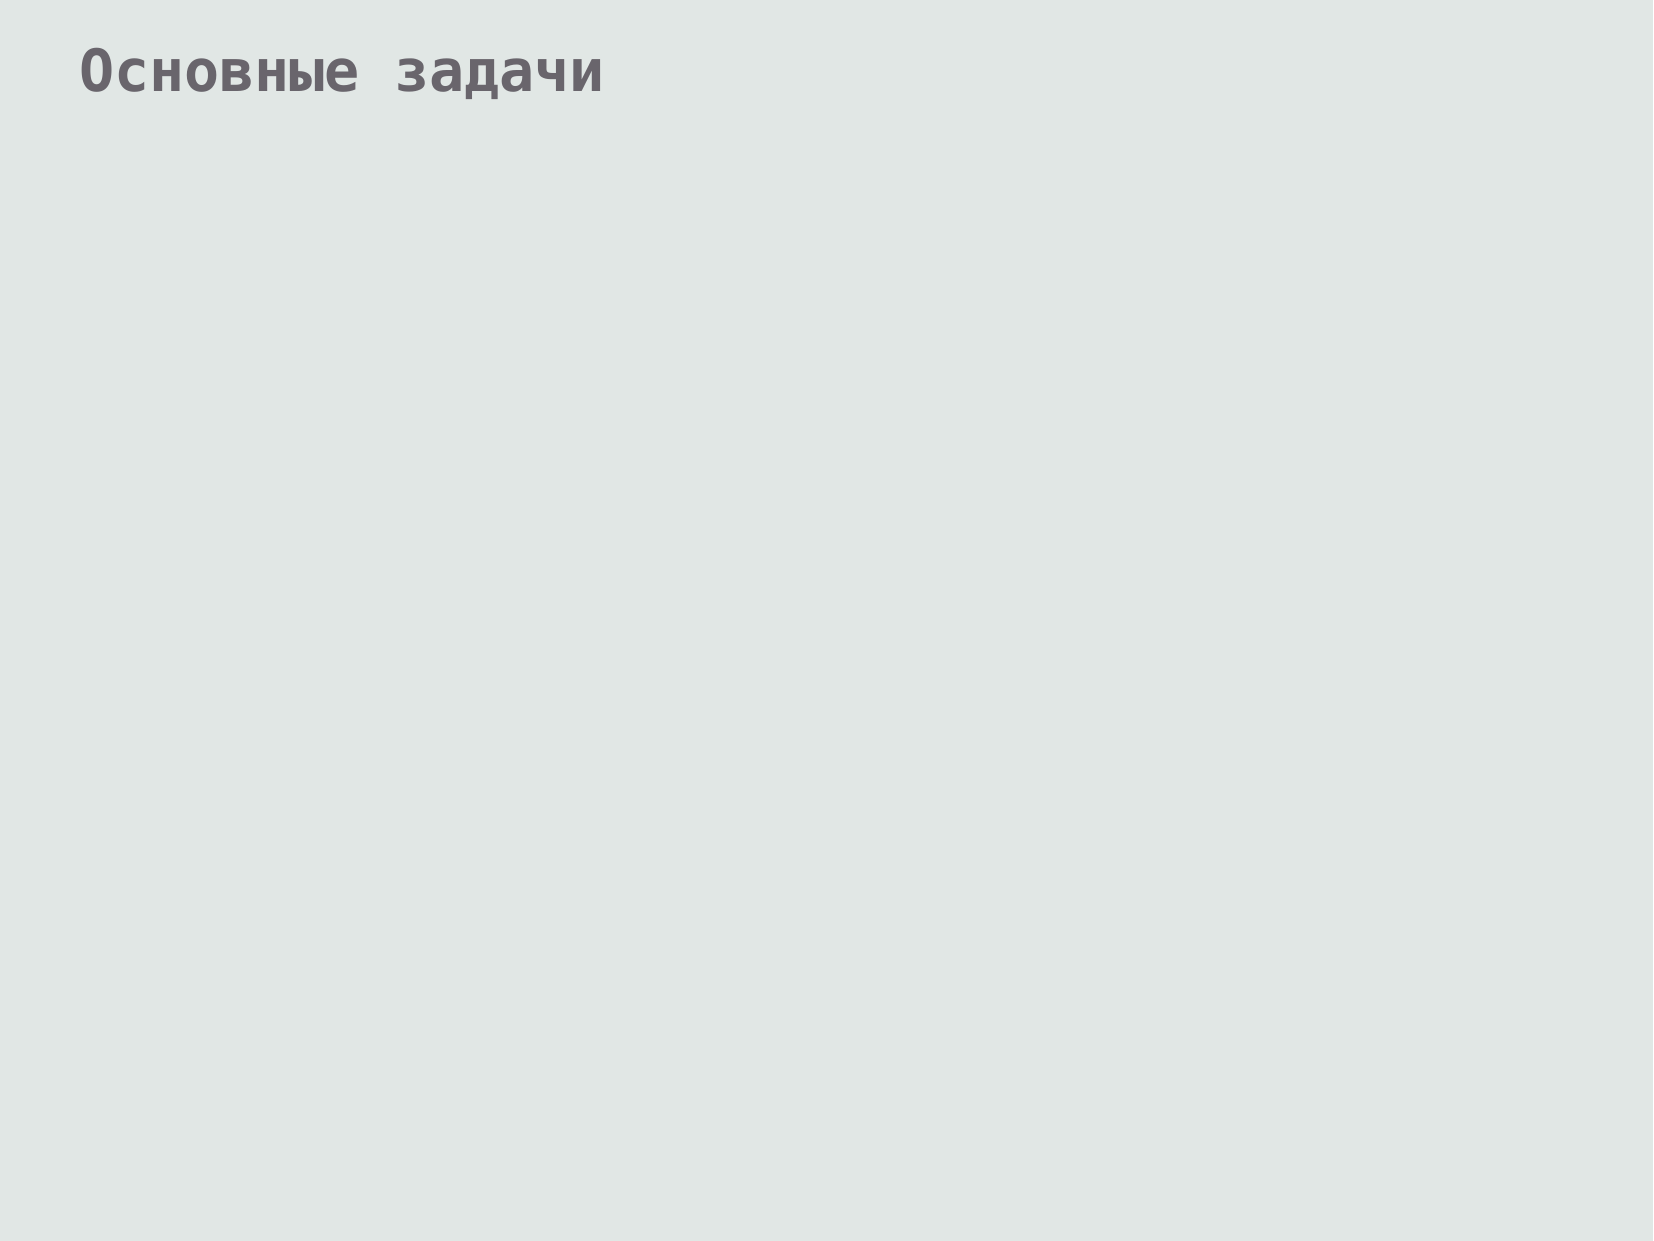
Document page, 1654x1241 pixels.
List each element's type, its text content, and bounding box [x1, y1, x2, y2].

text_box Основные задачи [65, 30, 1291, 113]
